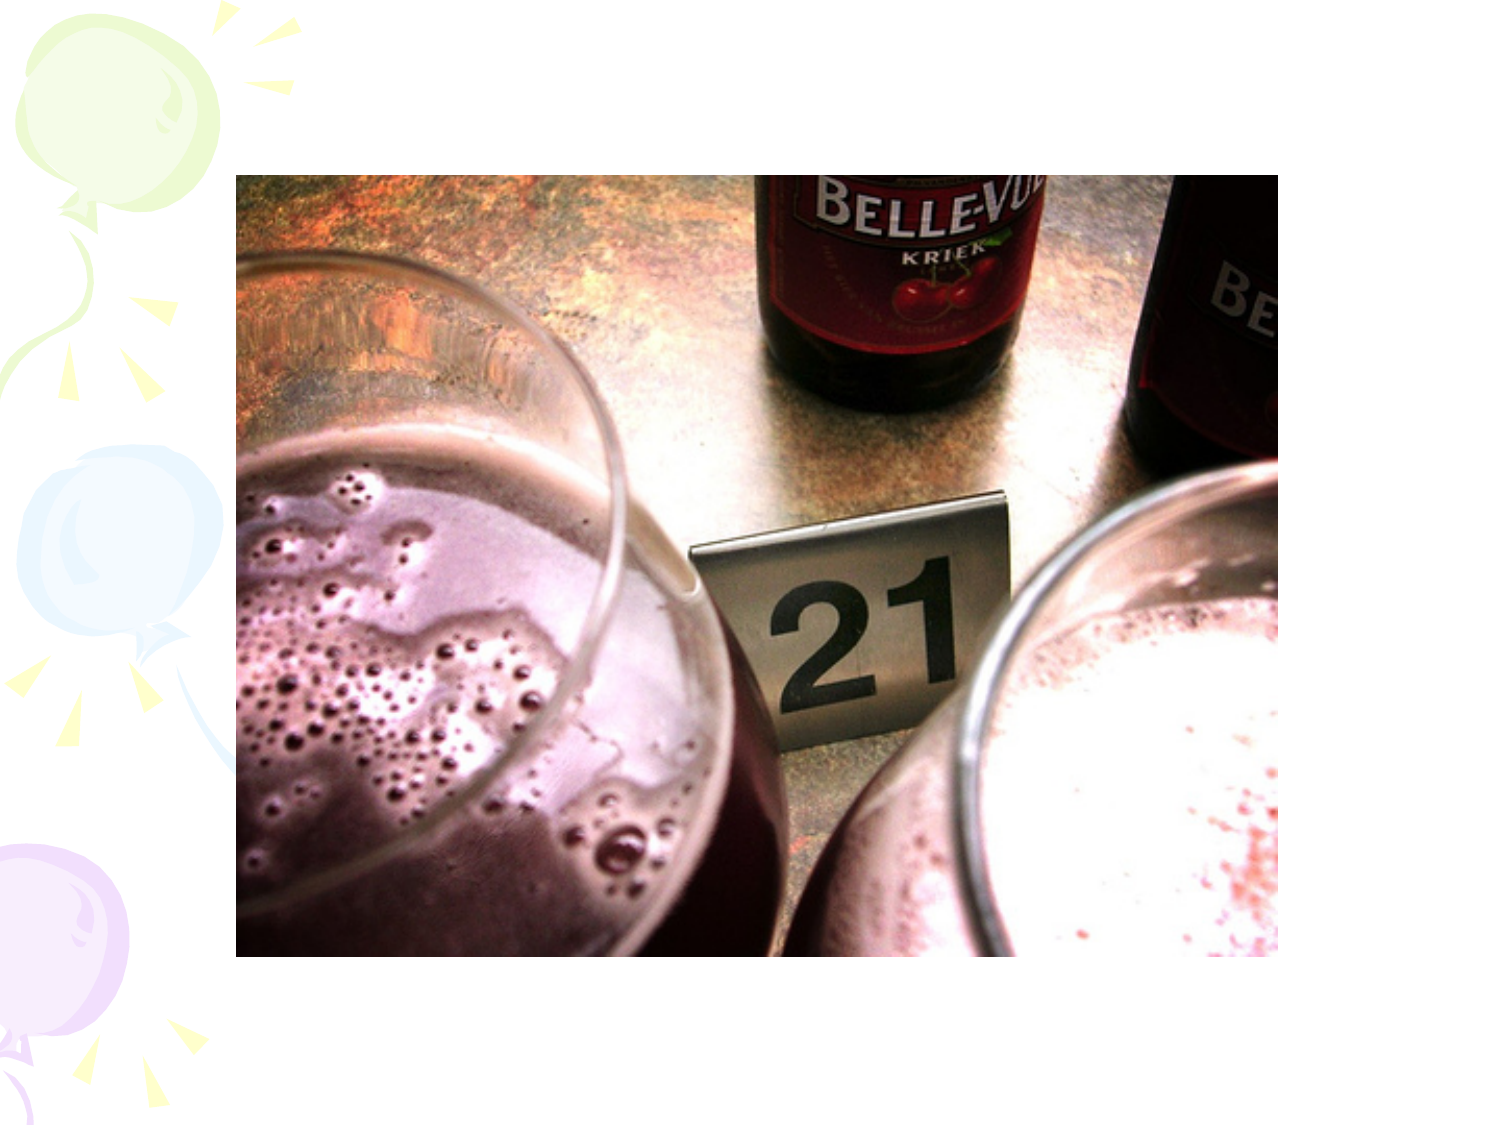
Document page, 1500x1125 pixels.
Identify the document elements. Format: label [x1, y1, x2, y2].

picture [236, 175, 1278, 957]
